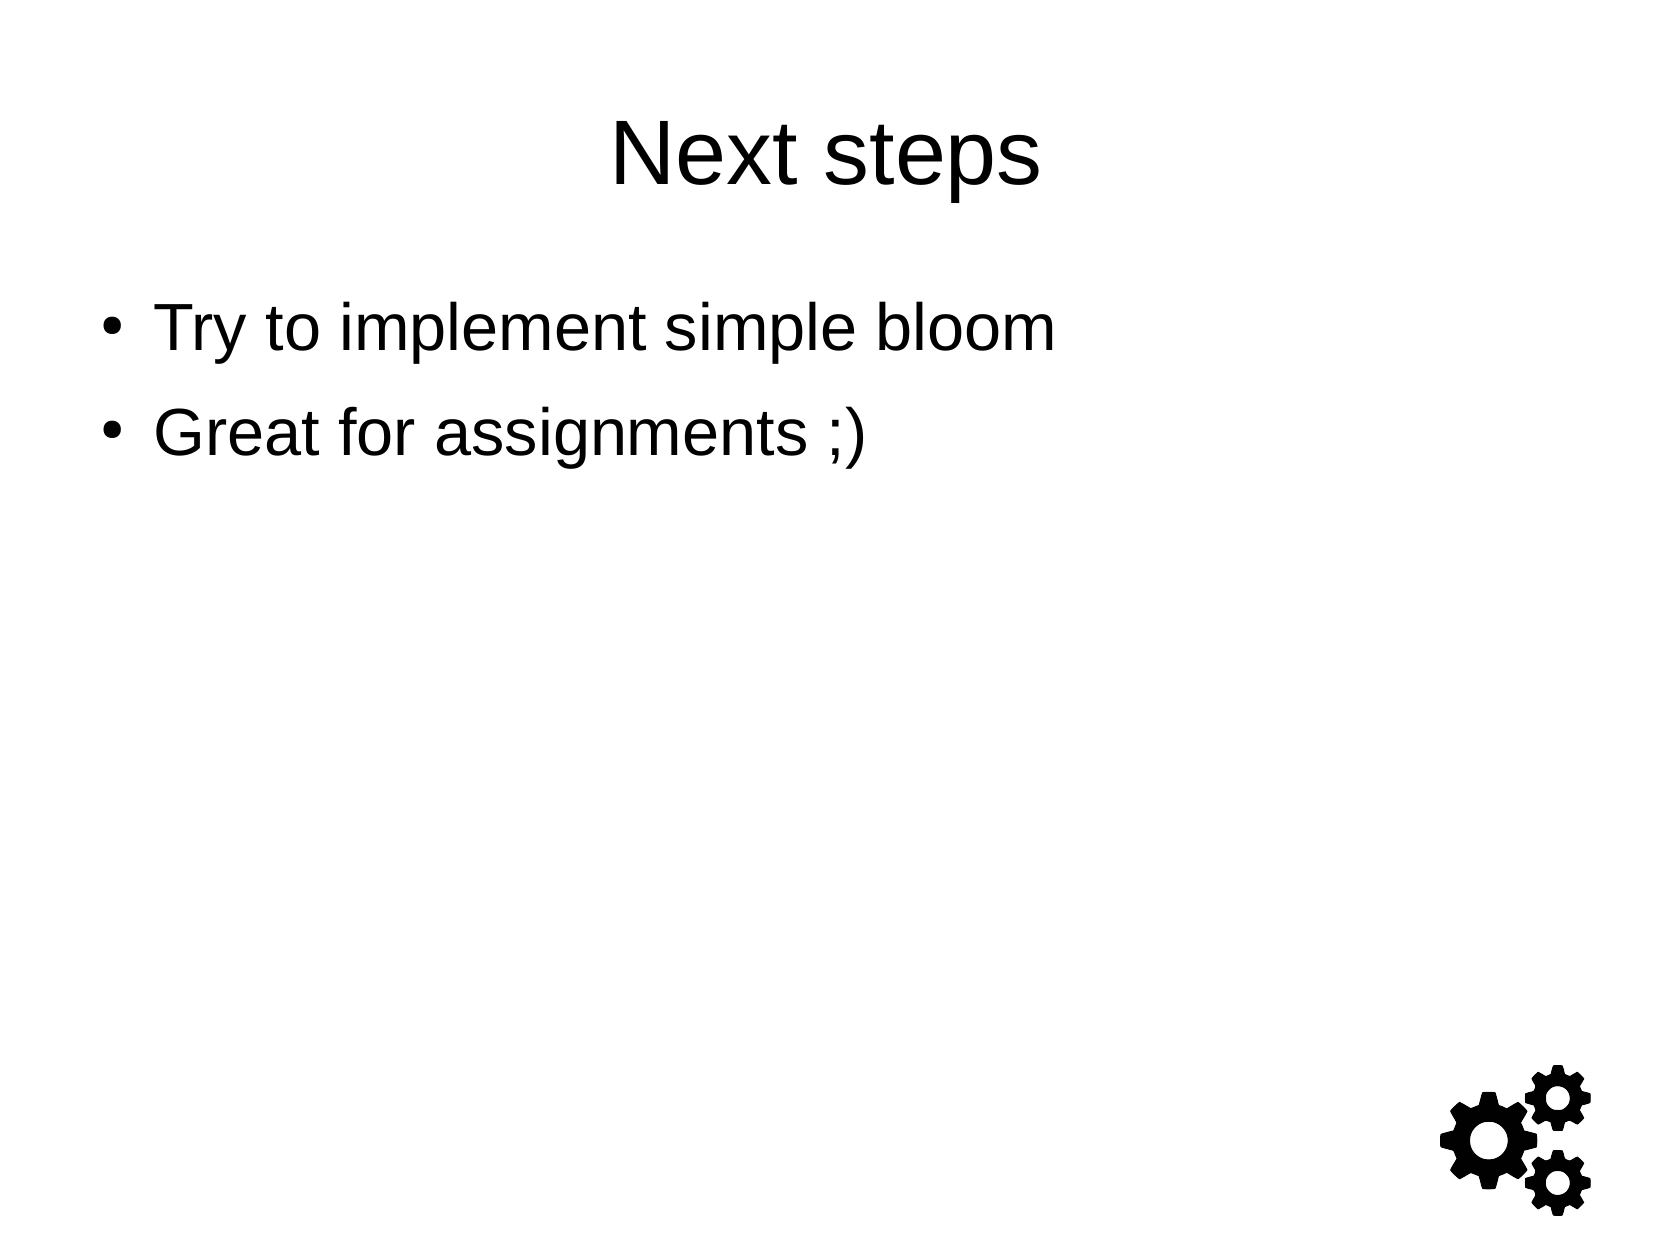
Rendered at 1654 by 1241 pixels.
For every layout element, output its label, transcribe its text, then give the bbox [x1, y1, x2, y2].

picture [1440, 1065, 1591, 1216]
list Try to implement simple bloom Great for assignments ;) [82, 290, 1571, 1010]
title Next steps [82, 49, 1571, 257]
